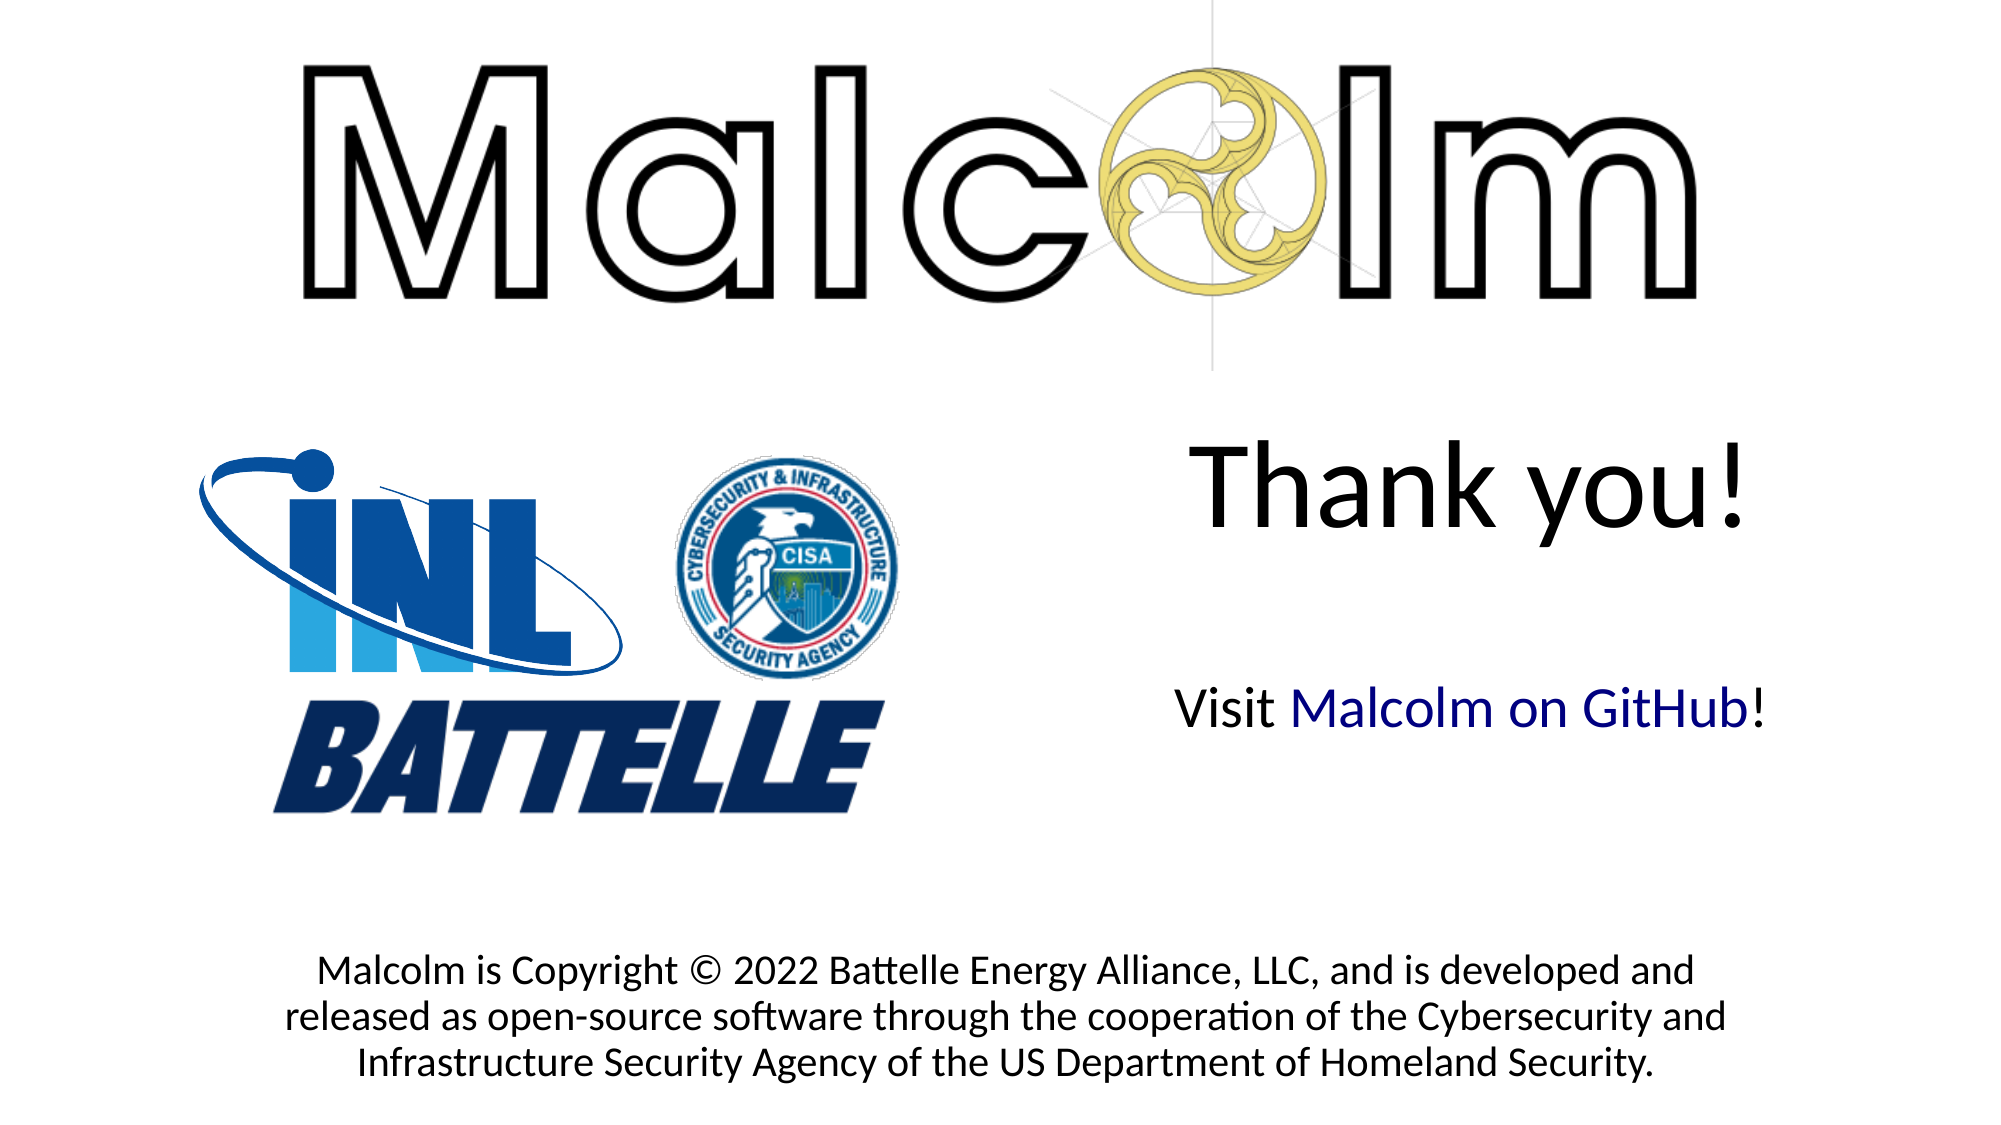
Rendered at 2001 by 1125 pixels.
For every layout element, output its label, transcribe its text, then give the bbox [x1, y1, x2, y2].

picture [295, 0, 1705, 372]
text_box Malcolm is Copyright © 2022 Battelle Energy Alliance, LLC, and is developed and released as open-source software through the cooperation of the Cybersecurity and Infrastructure Security Agency of the US Department of Homeland Security. [250, 940, 1763, 1125]
picture [674, 455, 900, 681]
picture [239, 687, 921, 827]
title Visit Malcolm on GitHub! [1087, 543, 1856, 882]
picture [199, 449, 654, 676]
title Thank you! [1140, 428, 1803, 543]
